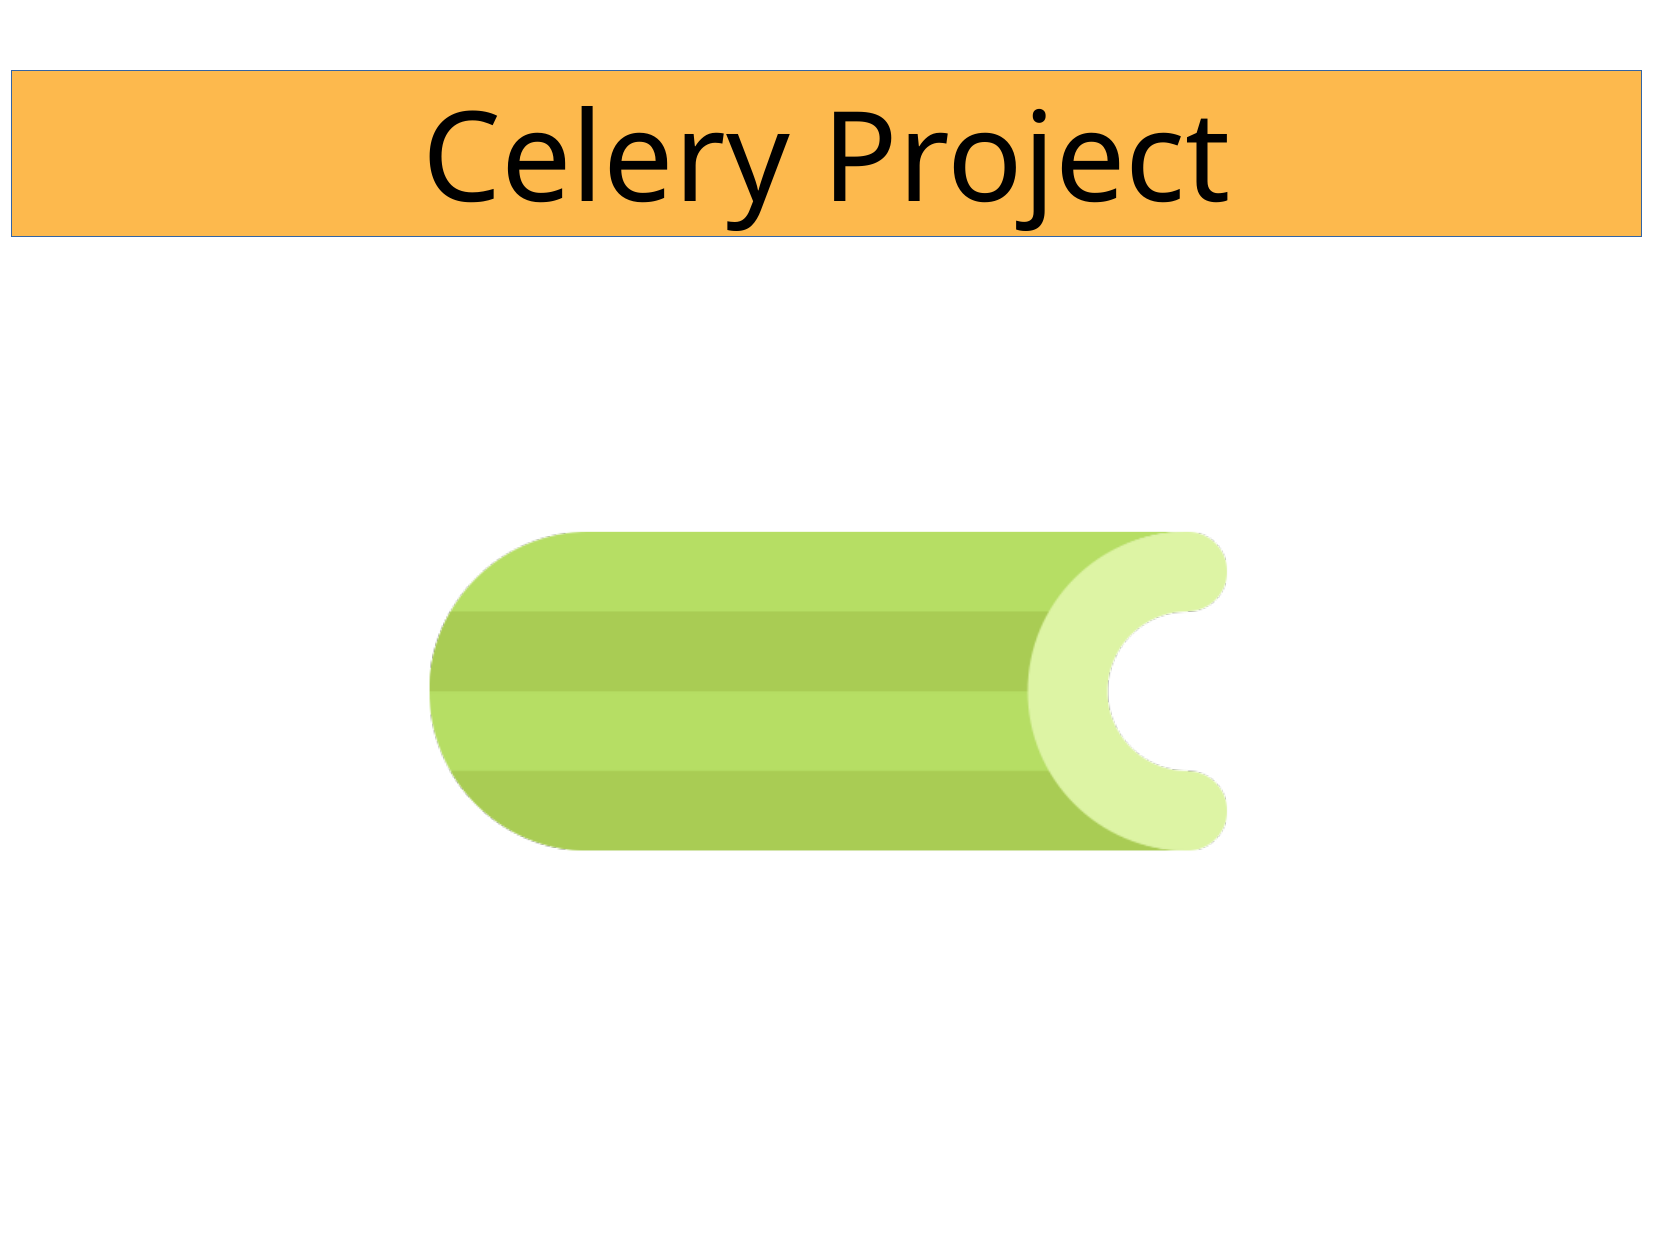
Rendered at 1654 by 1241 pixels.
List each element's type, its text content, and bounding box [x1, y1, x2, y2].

title Celery Project [82, 49, 1571, 257]
picture [428, 291, 1229, 1092]
